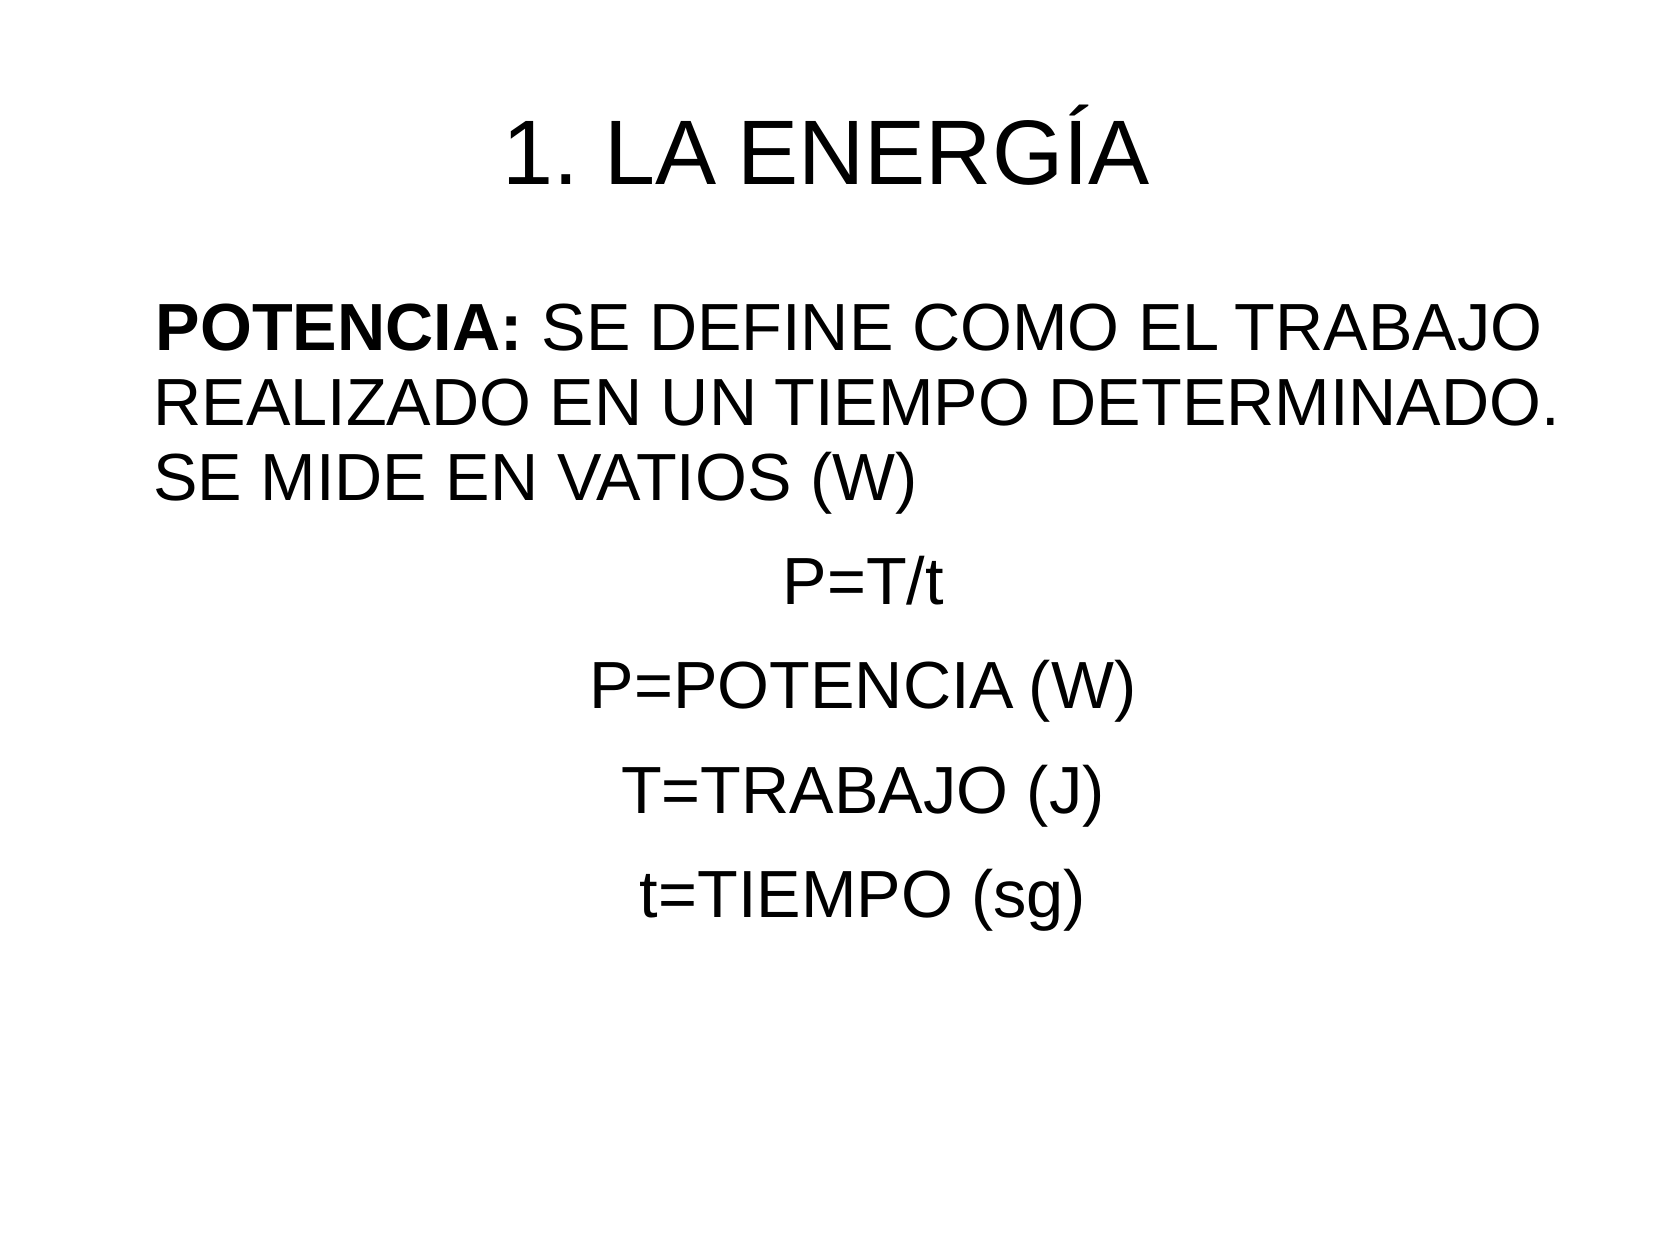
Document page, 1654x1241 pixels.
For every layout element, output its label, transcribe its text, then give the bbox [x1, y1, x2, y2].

list POTENCIA: SE DEFINE COMO EL TRABAJO REALIZADO EN UN TIEMPO DETERMINADO. SE MIDE EN VATIOS (W) P=T/t P=POTENCIA (W) T=TRABAJO (J) t=TIEMPO (sg) [82, 290, 1571, 1109]
title 1. LA ENERGÍA [82, 49, 1571, 257]
